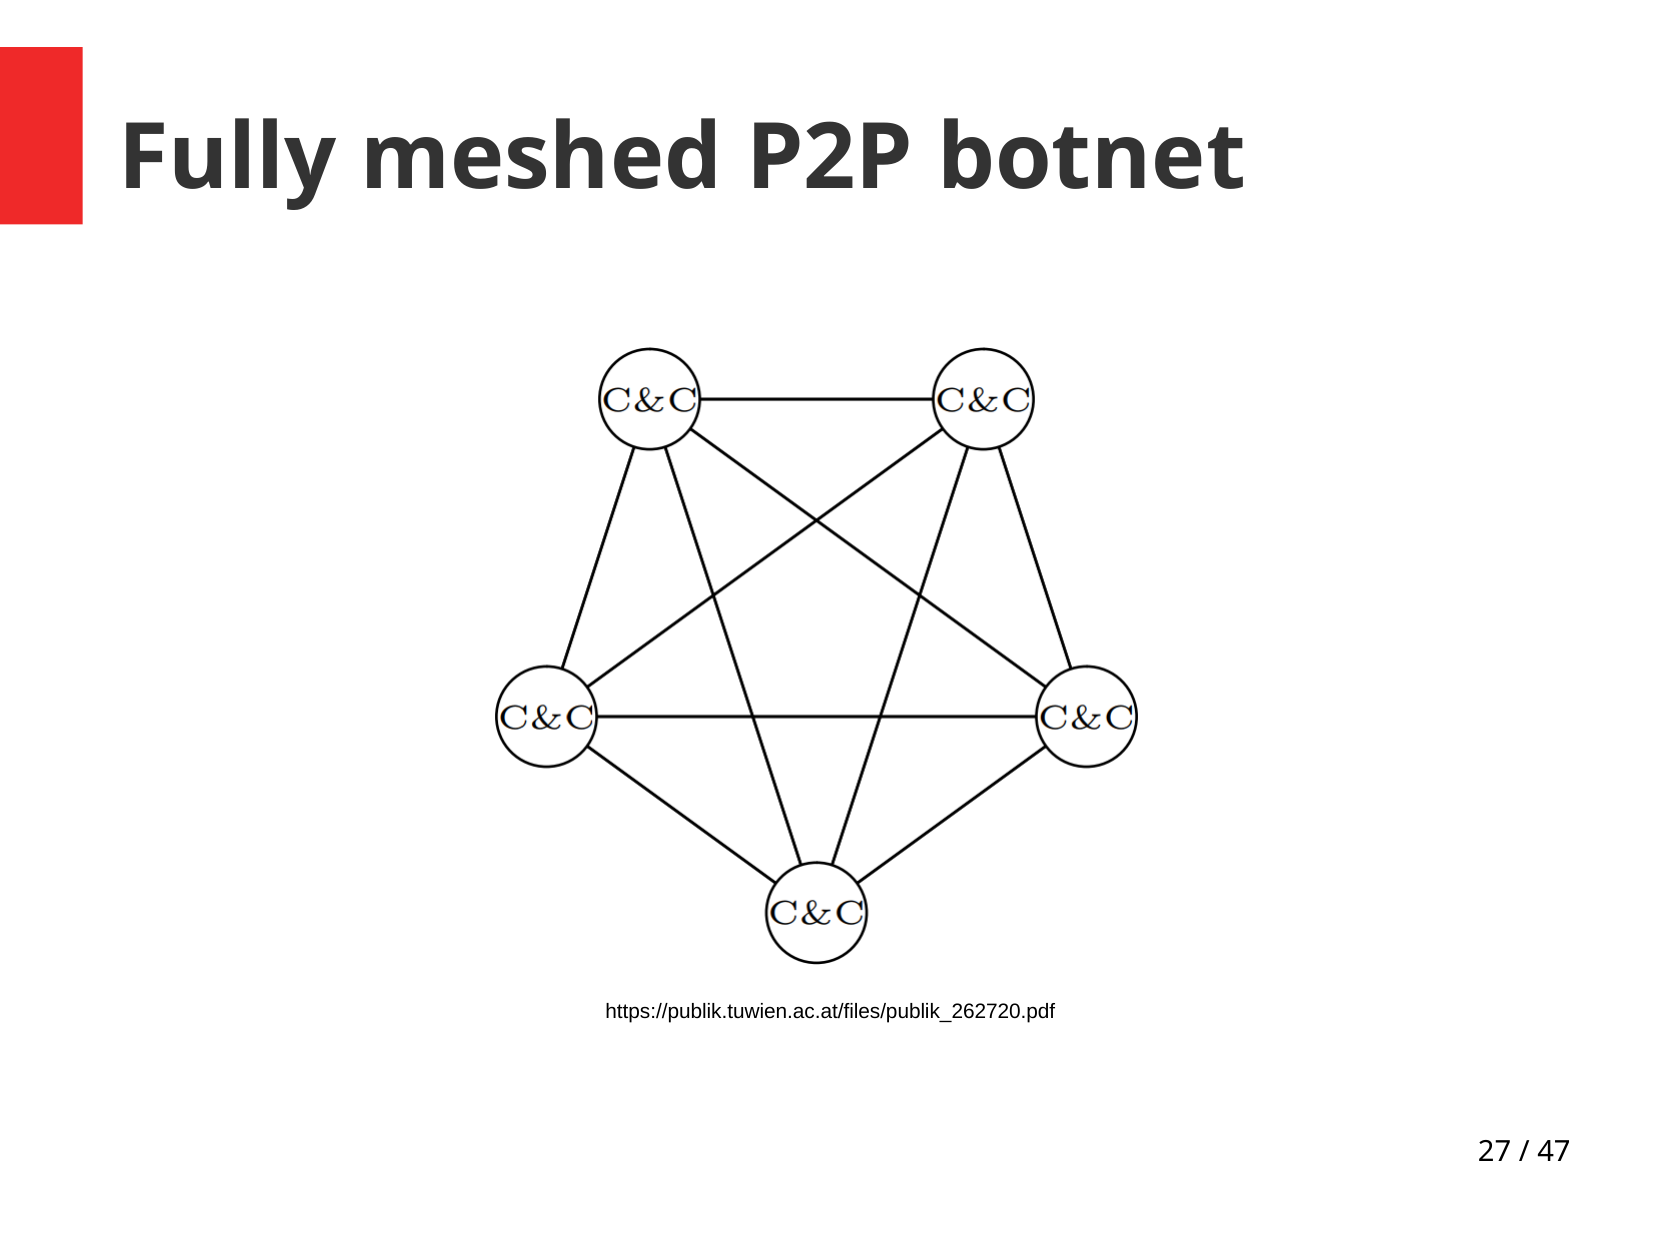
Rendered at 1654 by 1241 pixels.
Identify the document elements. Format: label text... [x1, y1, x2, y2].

picture [448, 318, 1180, 976]
text_box https://publik.tuwien.ac.at/files/publik_262720.pdf [590, 992, 1630, 1027]
title Fully meshed P2P botnet [118, 49, 1571, 257]
